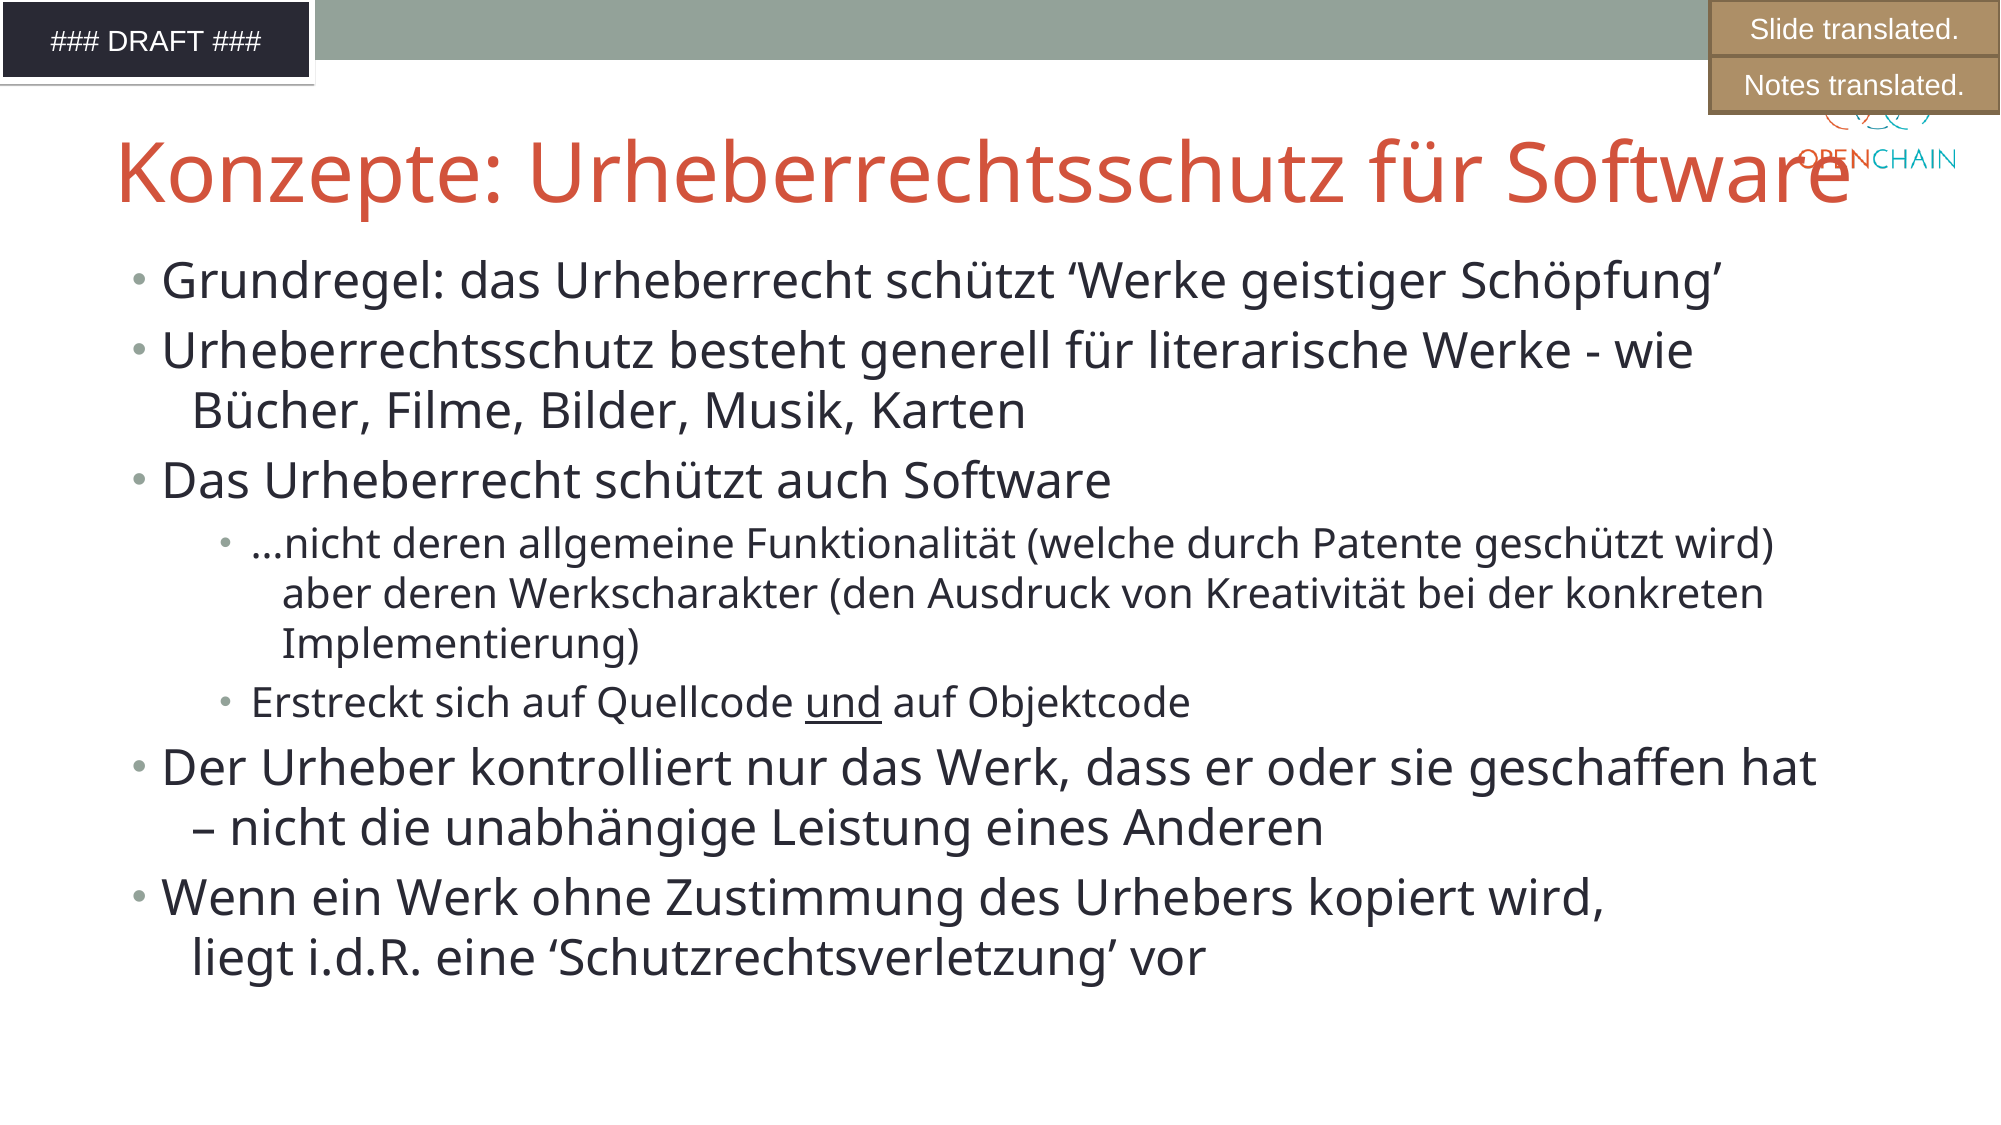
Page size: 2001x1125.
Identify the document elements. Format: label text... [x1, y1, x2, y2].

text_box Slide translated. [1710, 0, 2000, 56]
text_box Notes translated. [1710, 56, 2000, 113]
title Konzepte: Urheberrechtsschutz für Software [99, 87, 1900, 251]
list Grundregel: das Urheberrecht schützt ‘Werke geistiger Schöpfung’ Urheberrechtsschutz besteht generell für literarische Werke - wie Bücher, Filme, Bilder, Musik, Karten Das Urheberrecht schützt auch Software …nicht deren allgemeine Funktionalität (welche durch Patente geschützt wird) aber deren Werkscharakter (den Ausdruck von Kreativität bei der konkreten Implementierung) Erstreckt sich auf Quellcode und auf Objektcode Der Urheber kontrolliert nur das Werk, dass er oder sie geschaffen hat – nicht die unabhängige Leistung eines Anderen Wenn ein Werk ohne Zustimmung des Urhebers kopiert wird, liegt i.d.R. eine ‘Schutzrechtsverletzung’ vor [116, 241, 1863, 1061]
